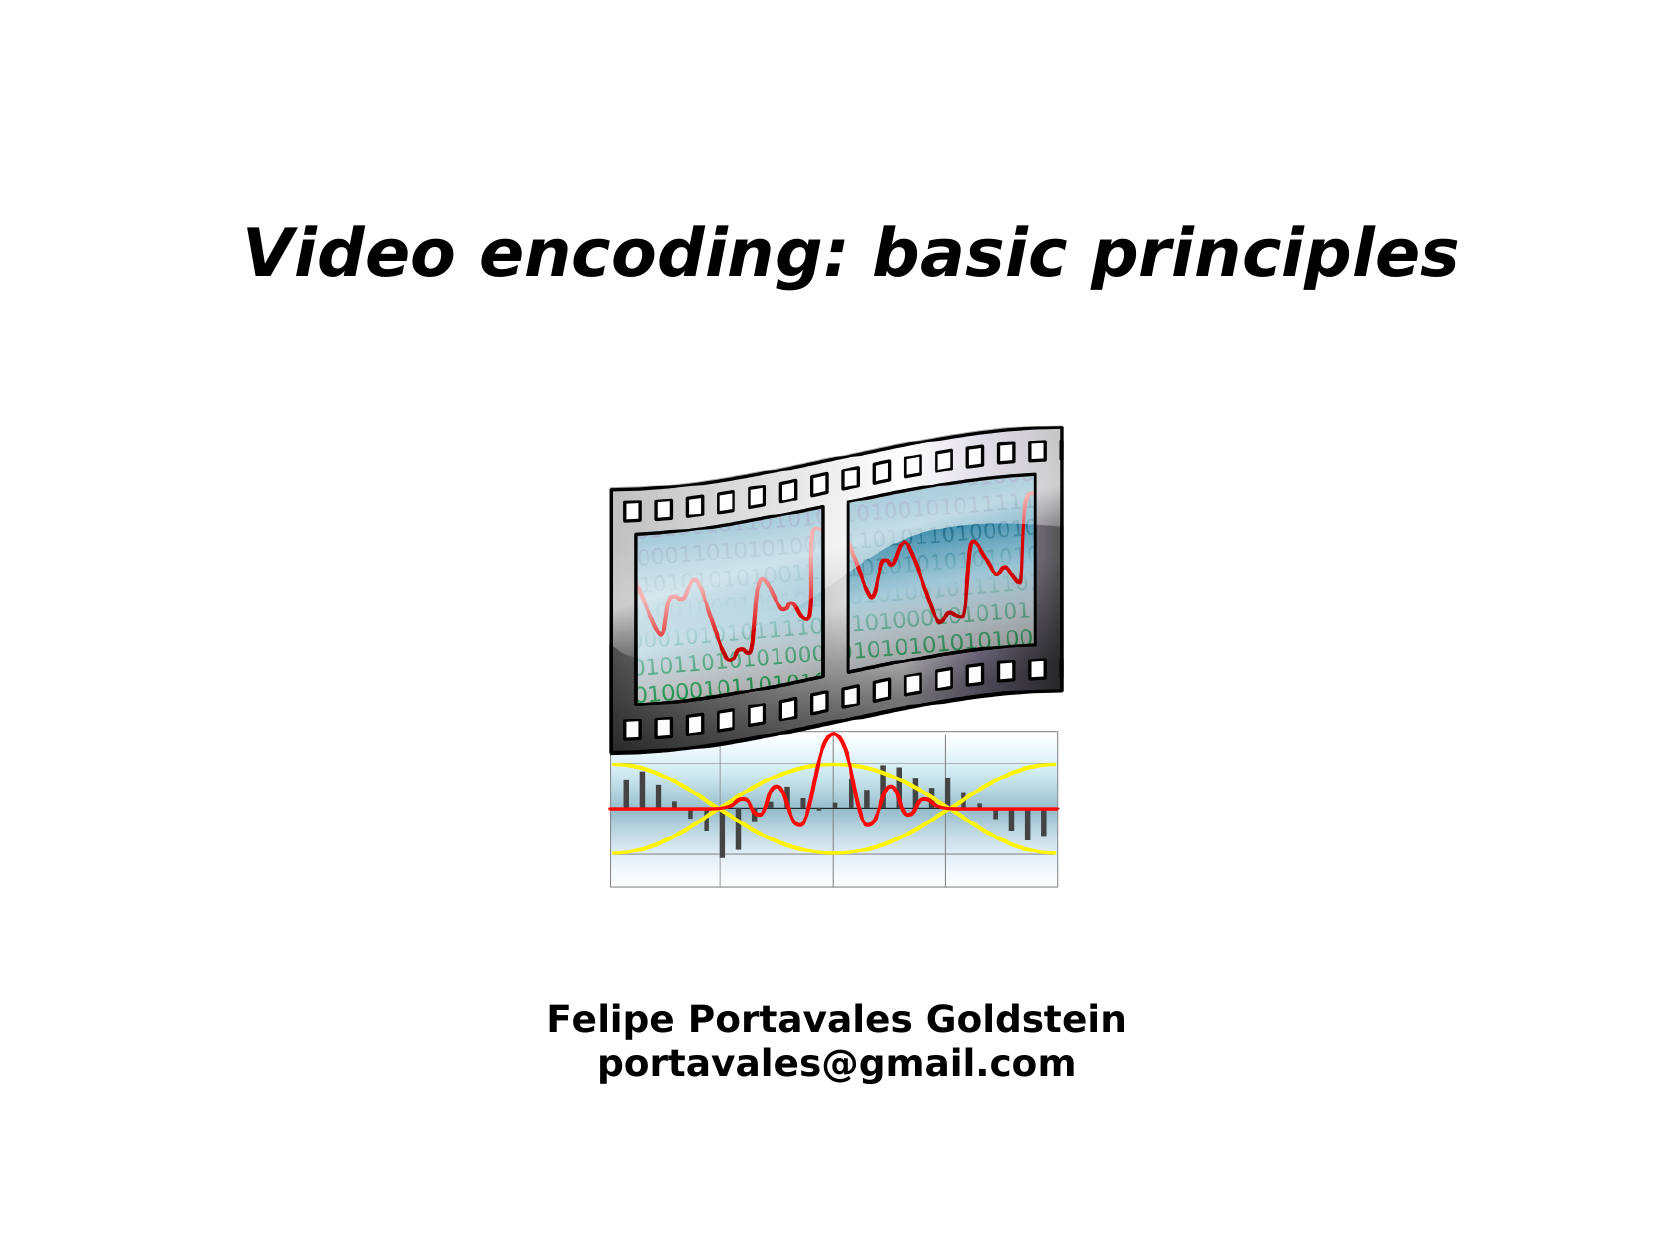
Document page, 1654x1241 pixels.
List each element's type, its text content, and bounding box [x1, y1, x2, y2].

picture [561, 383, 1123, 939]
text_box Video encoding: basic principles [228, 206, 1477, 300]
text_box Felipe Portavales Goldstein portavales@gmail.com [531, 990, 1143, 1093]
